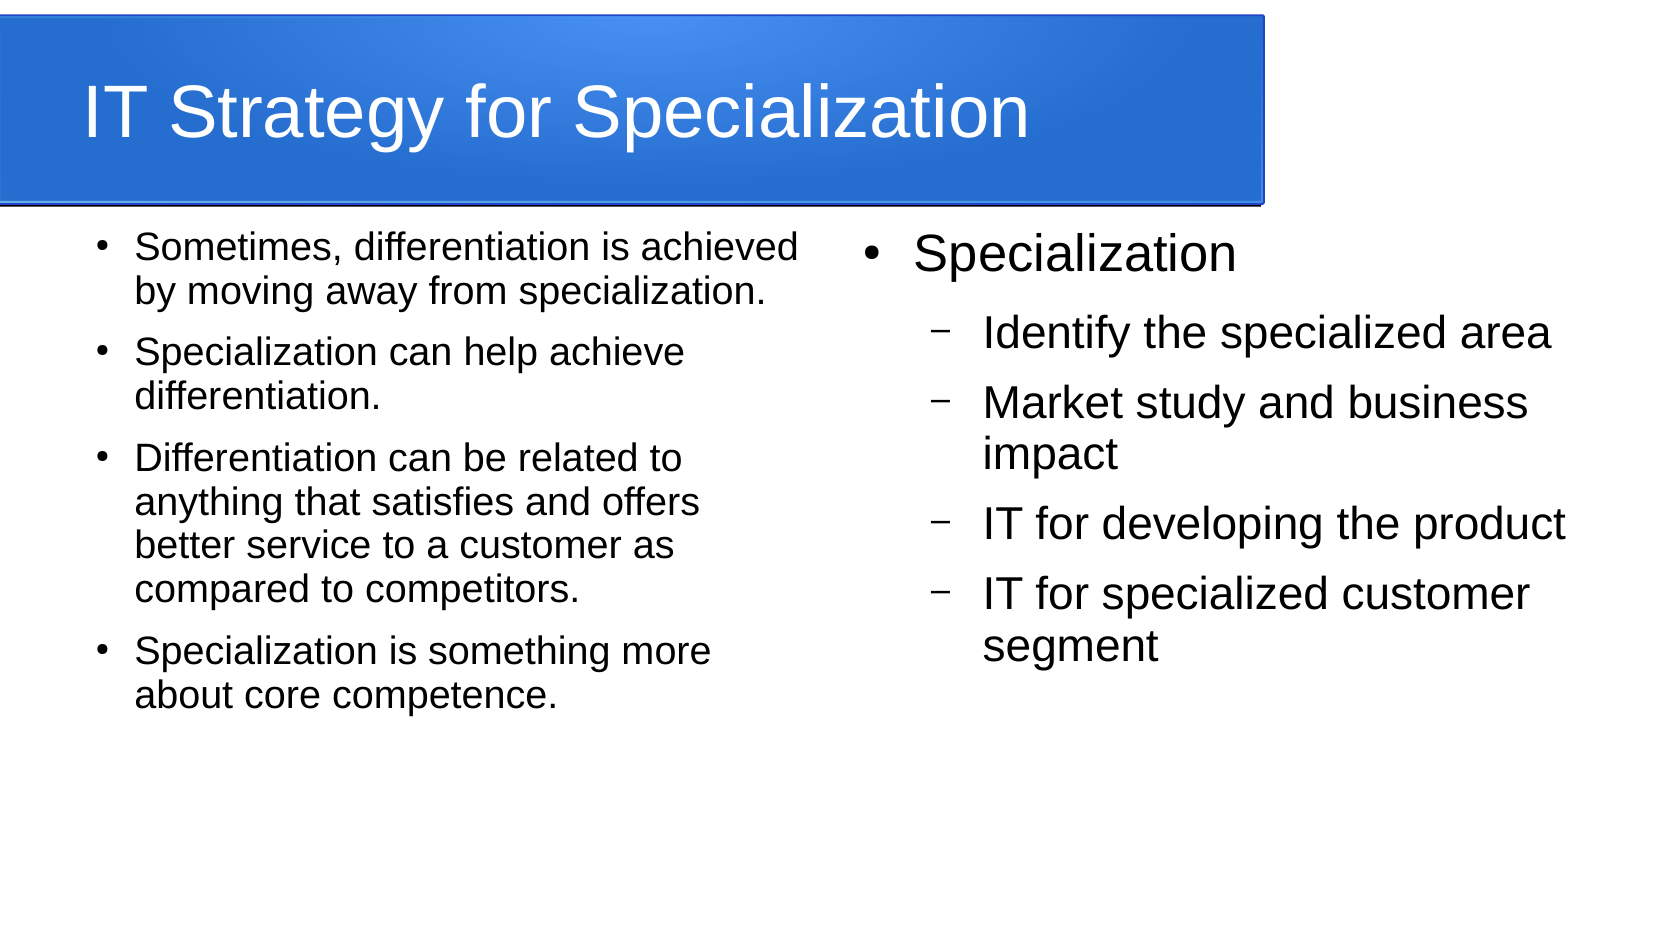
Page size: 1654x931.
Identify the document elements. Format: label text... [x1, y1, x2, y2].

title IT Strategy for Specialization [82, 35, 1235, 189]
list Specialization Identify the specialized area Market study and business impact IT for developing the product IT for specialized customer segment [845, 224, 1572, 764]
list Sometimes, differentiation is achieved by moving away from specialization. Specialization can help achieve differentiation. Differentiation can be related to anything that satisfies and offers better service to a customer as compared to competitors. Specialization is something more about core competence. [82, 224, 809, 764]
